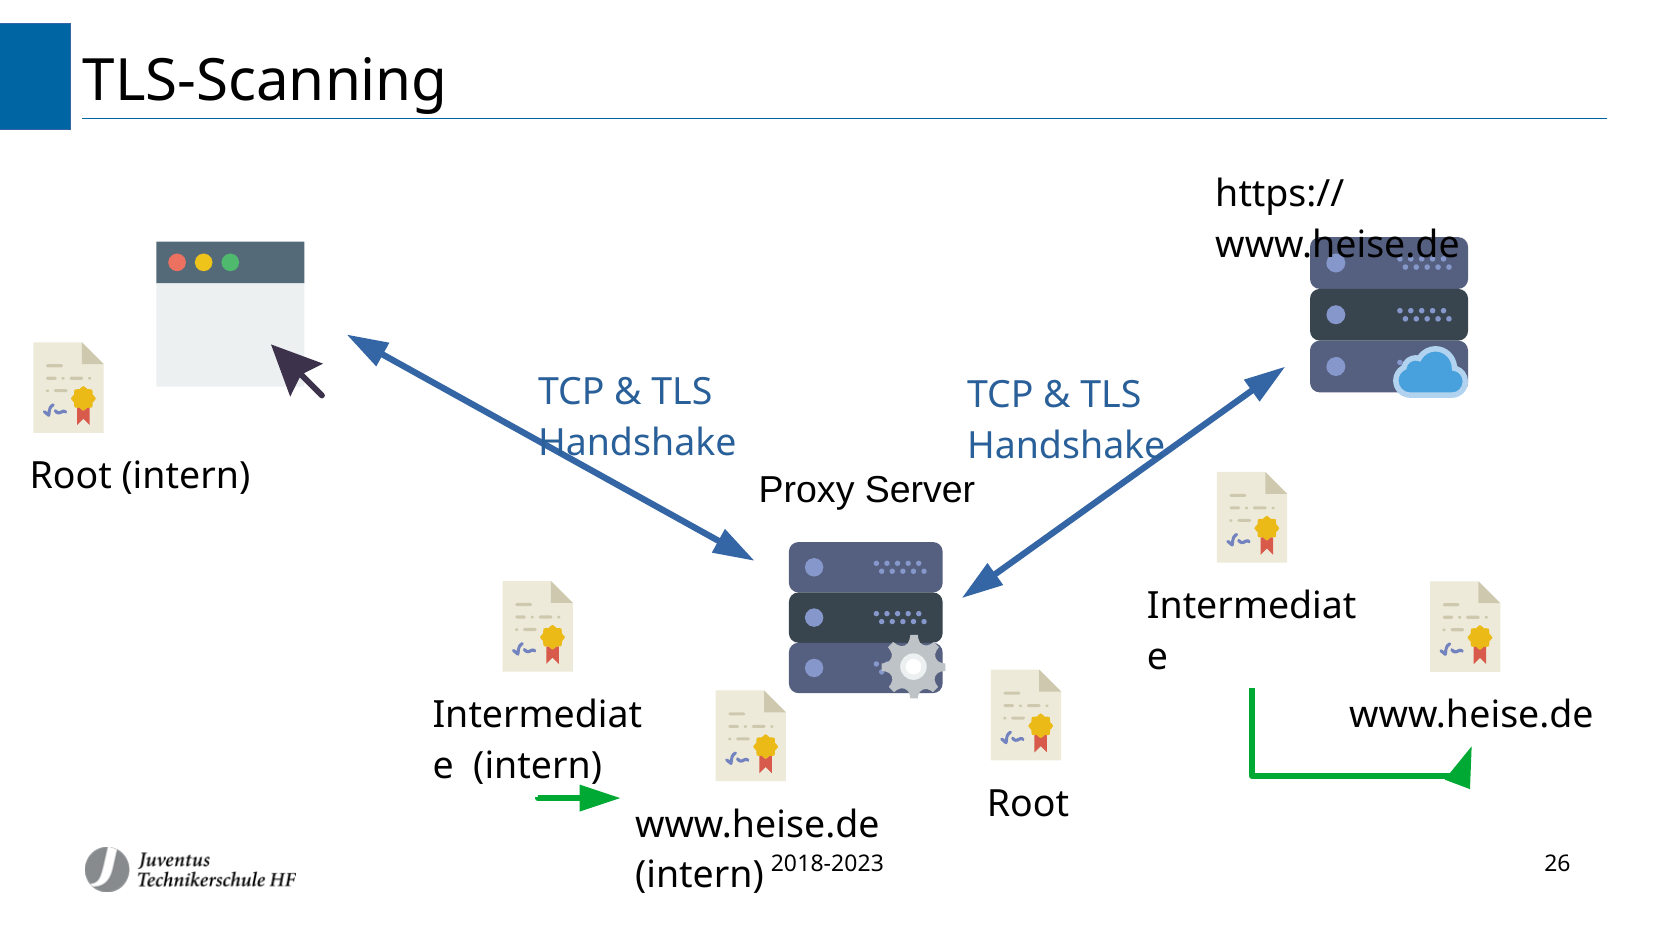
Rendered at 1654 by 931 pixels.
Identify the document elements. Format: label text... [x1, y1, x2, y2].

text_box TCP & TLS Handshake [523, 357, 736, 462]
picture [979, 668, 1072, 762]
text_box www.heise.de (intern) [620, 789, 882, 895]
text_box Proxy Server [744, 461, 991, 519]
picture [704, 540, 947, 782]
picture [1420, 239, 1432, 255]
text_box www.heise.de [1334, 680, 1596, 741]
picture [491, 580, 584, 673]
text_box Intermediate [1132, 571, 1372, 631]
picture [1419, 580, 1512, 673]
text_box https://www.heise.de [1200, 158, 1593, 224]
text_box Root [972, 768, 1080, 829]
picture [85, 847, 296, 892]
text_box TCP & TLS Handshake [952, 359, 1165, 465]
text_box Root (intern) [14, 441, 249, 502]
title TLS-Scanning [82, 37, 1571, 119]
picture [22, 341, 115, 434]
picture [156, 235, 325, 405]
text_box Intermediate (intern) [417, 680, 658, 786]
picture [1205, 471, 1299, 564]
picture [1307, 235, 1471, 400]
